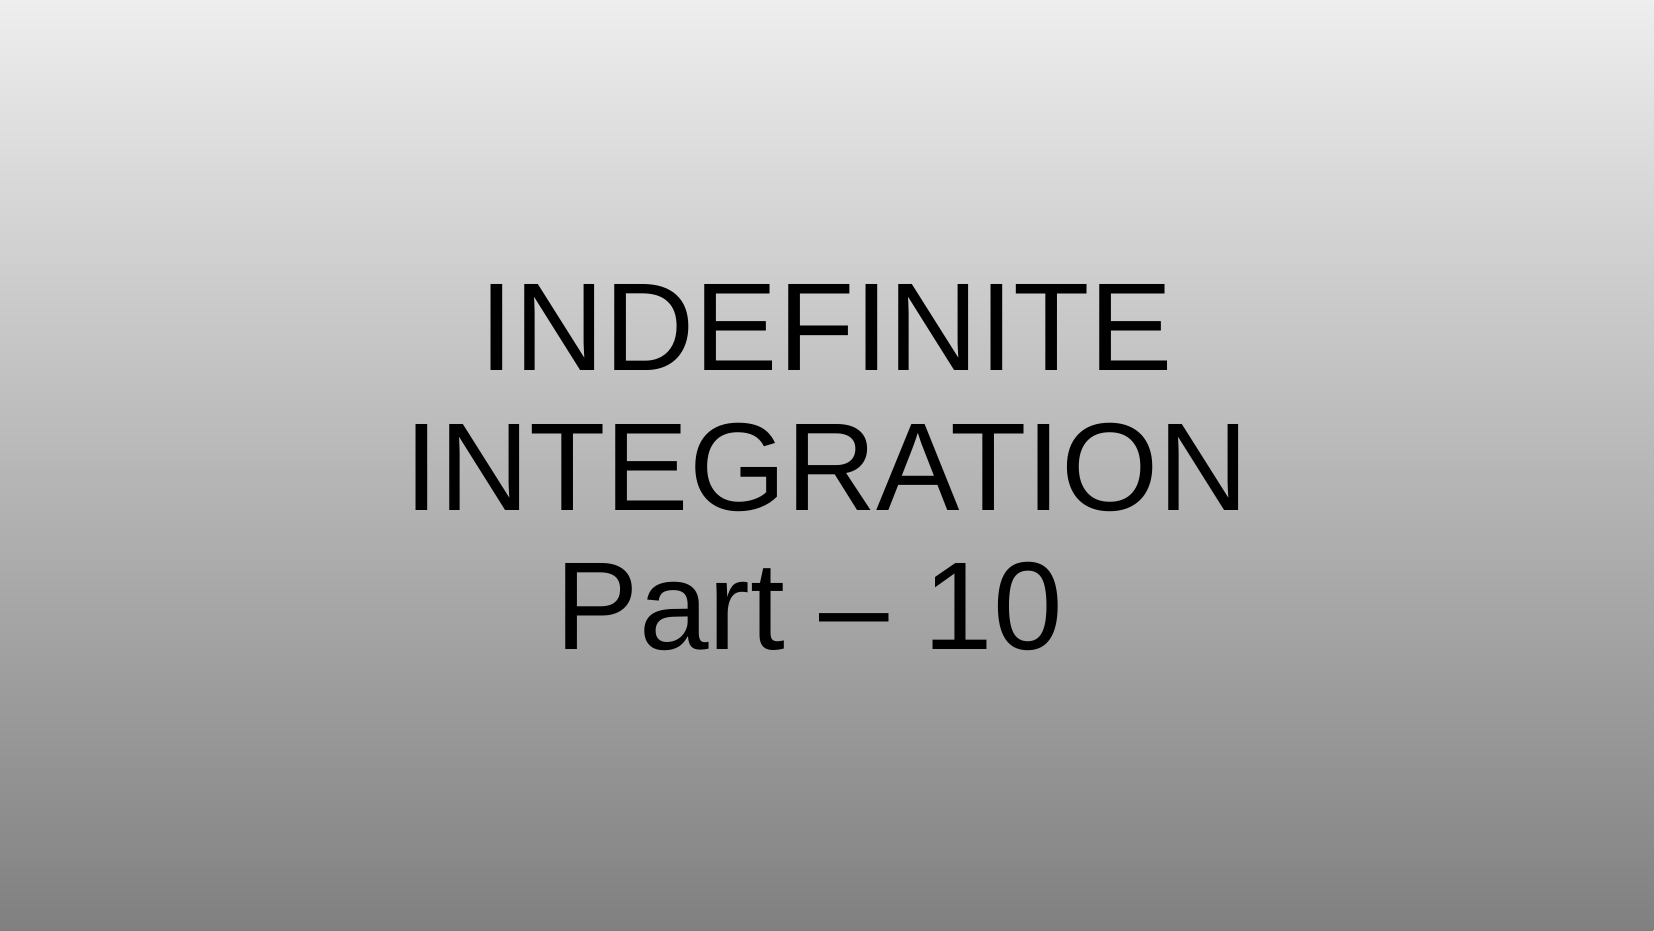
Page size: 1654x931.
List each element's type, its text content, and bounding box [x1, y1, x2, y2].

title INDEFINITE INTEGRATION Part – 10 [82, 53, 1571, 880]
